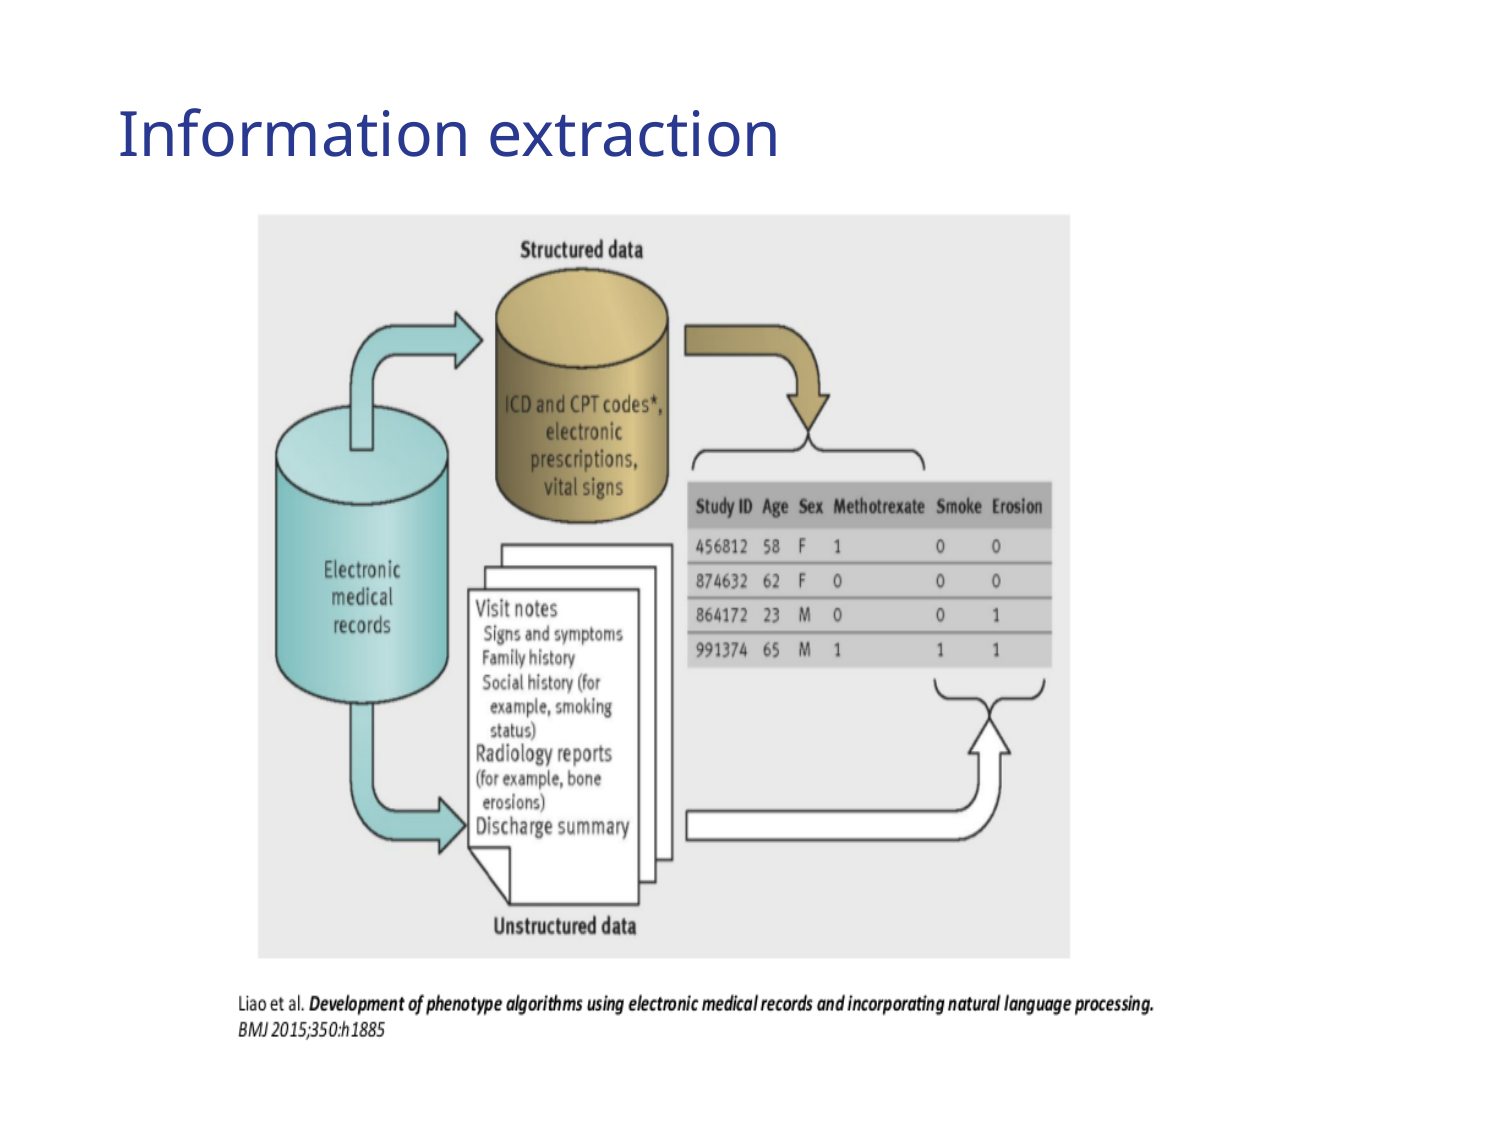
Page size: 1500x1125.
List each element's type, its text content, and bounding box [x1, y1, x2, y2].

title Information extraction [103, 59, 1397, 204]
picture [166, 204, 1205, 1063]
